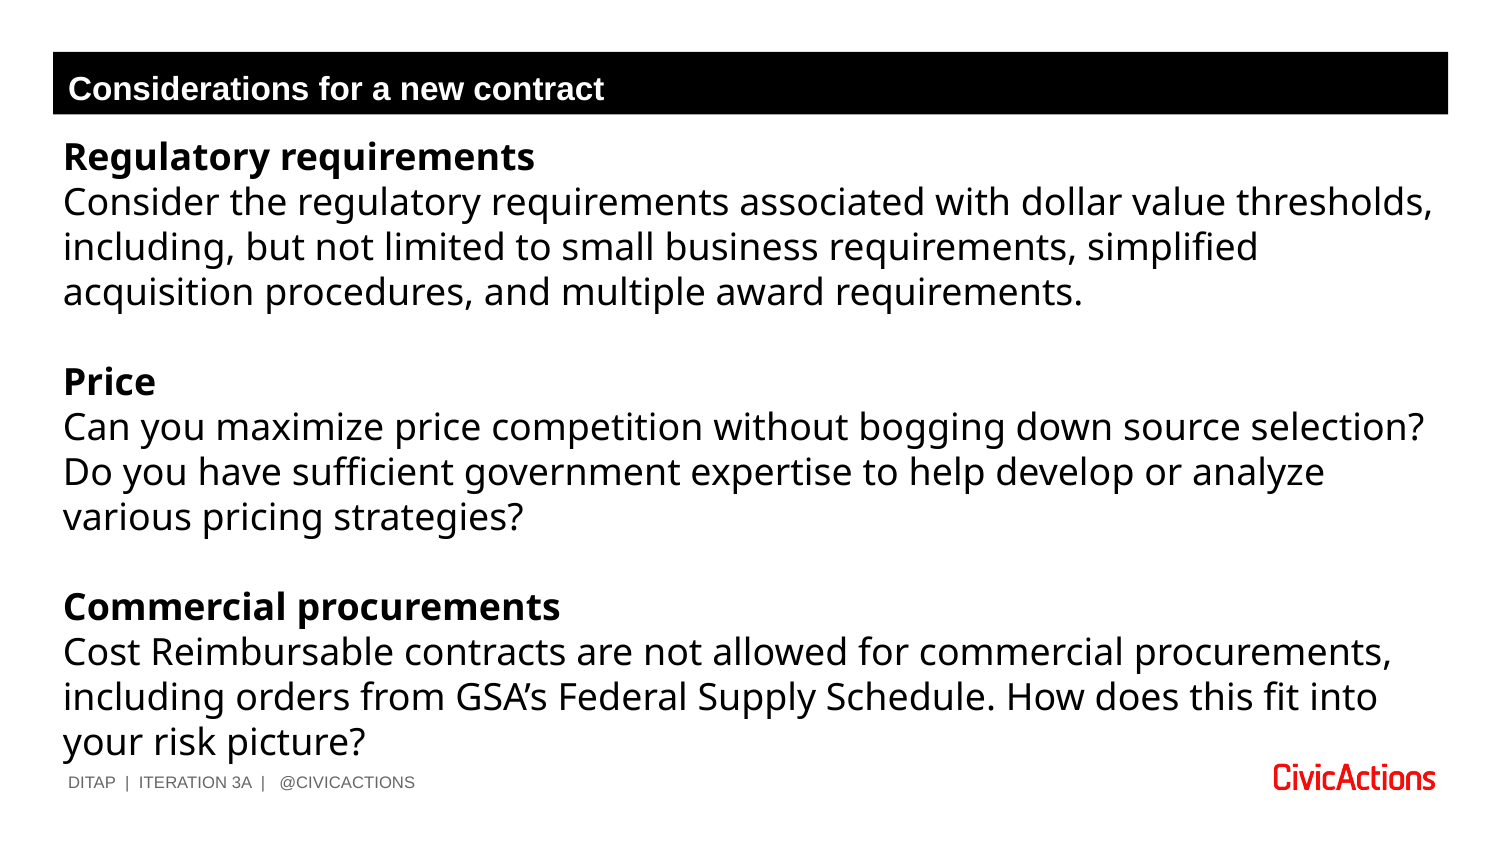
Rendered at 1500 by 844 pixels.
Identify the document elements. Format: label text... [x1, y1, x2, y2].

list Regulatory requirements Consider the regulatory requirements associated with dollar value thresholds, including, but not limited to small business requirements, simplified acquisition procedures, and multiple award requirements. Price Can you maximize price competition without bogging down source selection? Do you have sufficient government expertise to help develop or analyze various pricing strategies? Commercial procurements Cost Reimbursable contracts are not allowed for commercial procurements, including orders from GSA’s Federal Supply Schedule. How does this fit into your risk picture? [53, 123, 1449, 605]
title Considerations for a new contract [53, 51, 1449, 115]
picture [1271, 758, 1438, 795]
